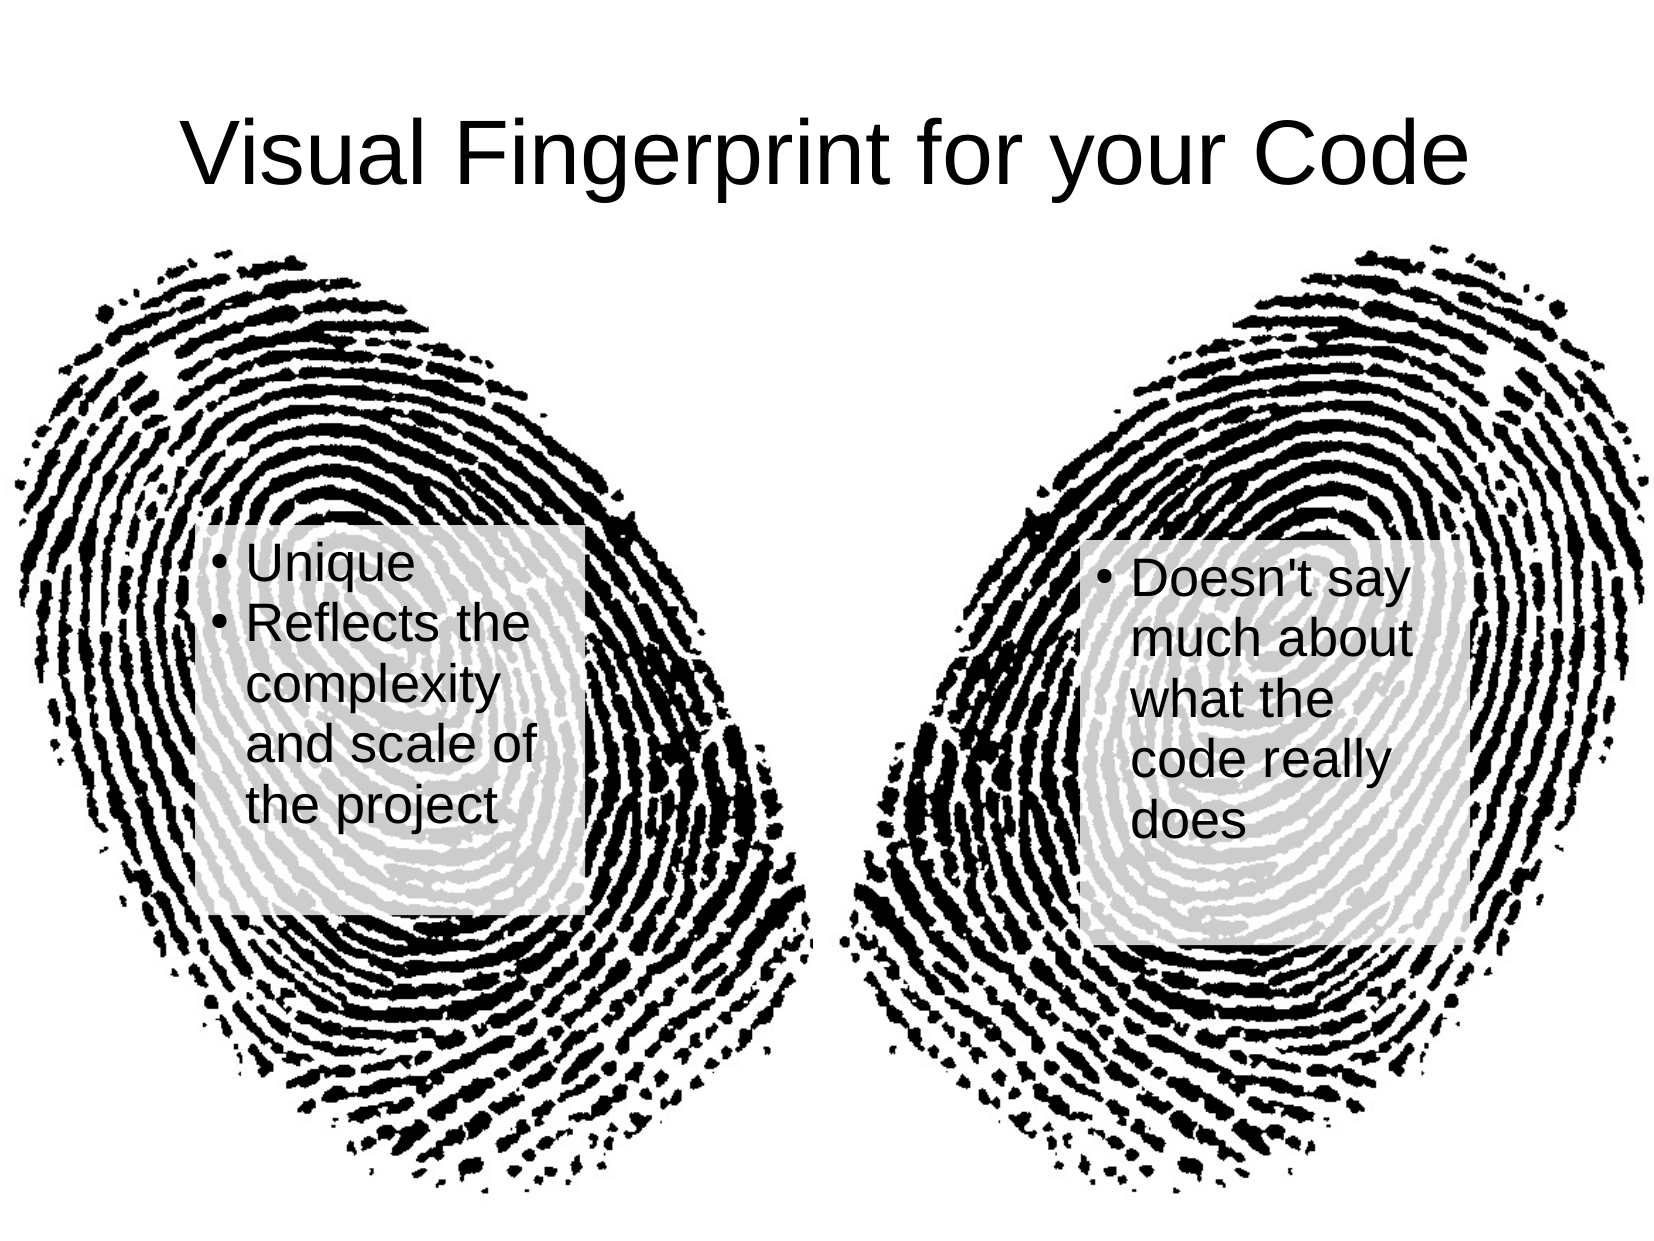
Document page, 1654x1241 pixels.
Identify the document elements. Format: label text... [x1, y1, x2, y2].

text_box Doesn't say much about what the code really does [1080, 540, 1471, 946]
picture [0, 224, 1654, 1216]
text_box Unique Reflects the complexity and scale of the project [195, 525, 586, 916]
title Visual Fingerprint for your Code [82, 49, 1571, 229]
